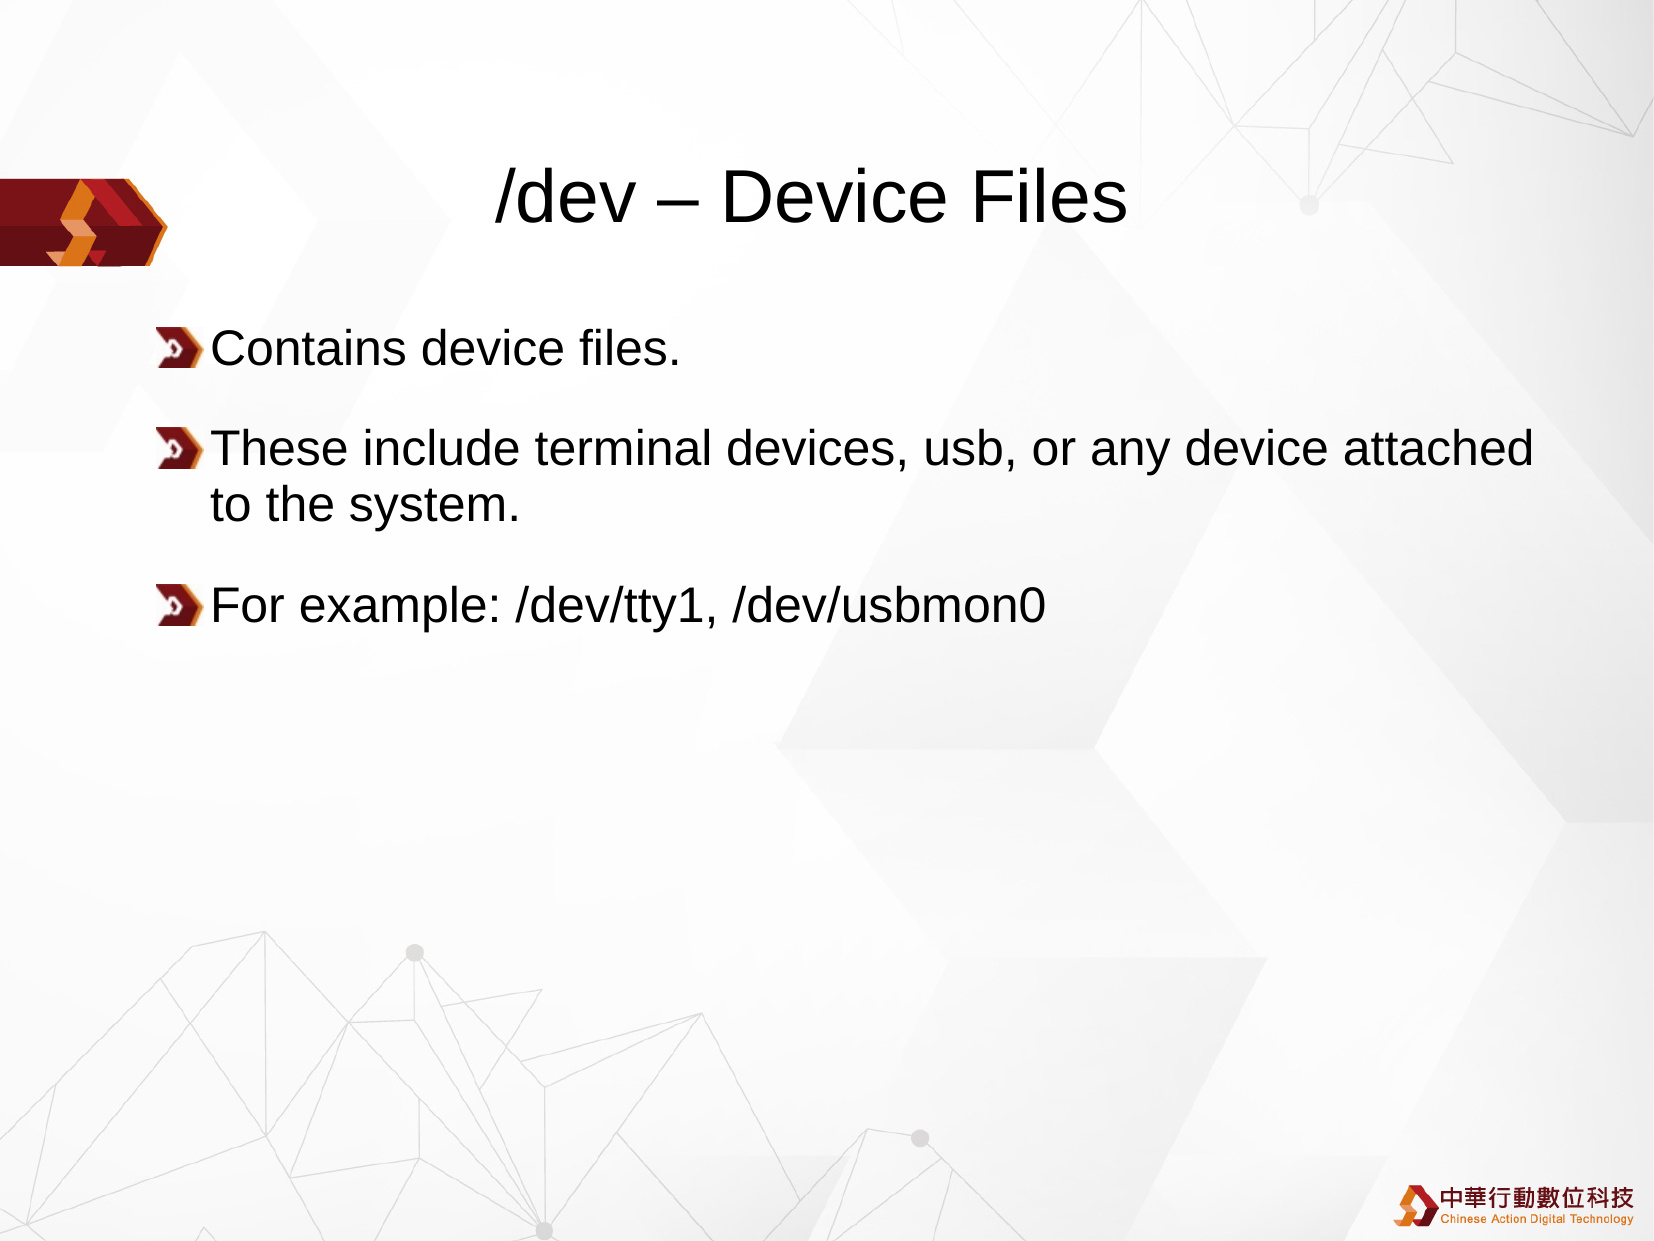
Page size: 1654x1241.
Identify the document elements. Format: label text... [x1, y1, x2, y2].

list Contains device files. These include terminal devices, usb, or any device attached to the system. For example: /dev/tty1, /dev/usbmon0 [118, 319, 1571, 1040]
picture [0, 0, 1654, 1241]
title /dev – Device Files [118, 112, 1506, 281]
